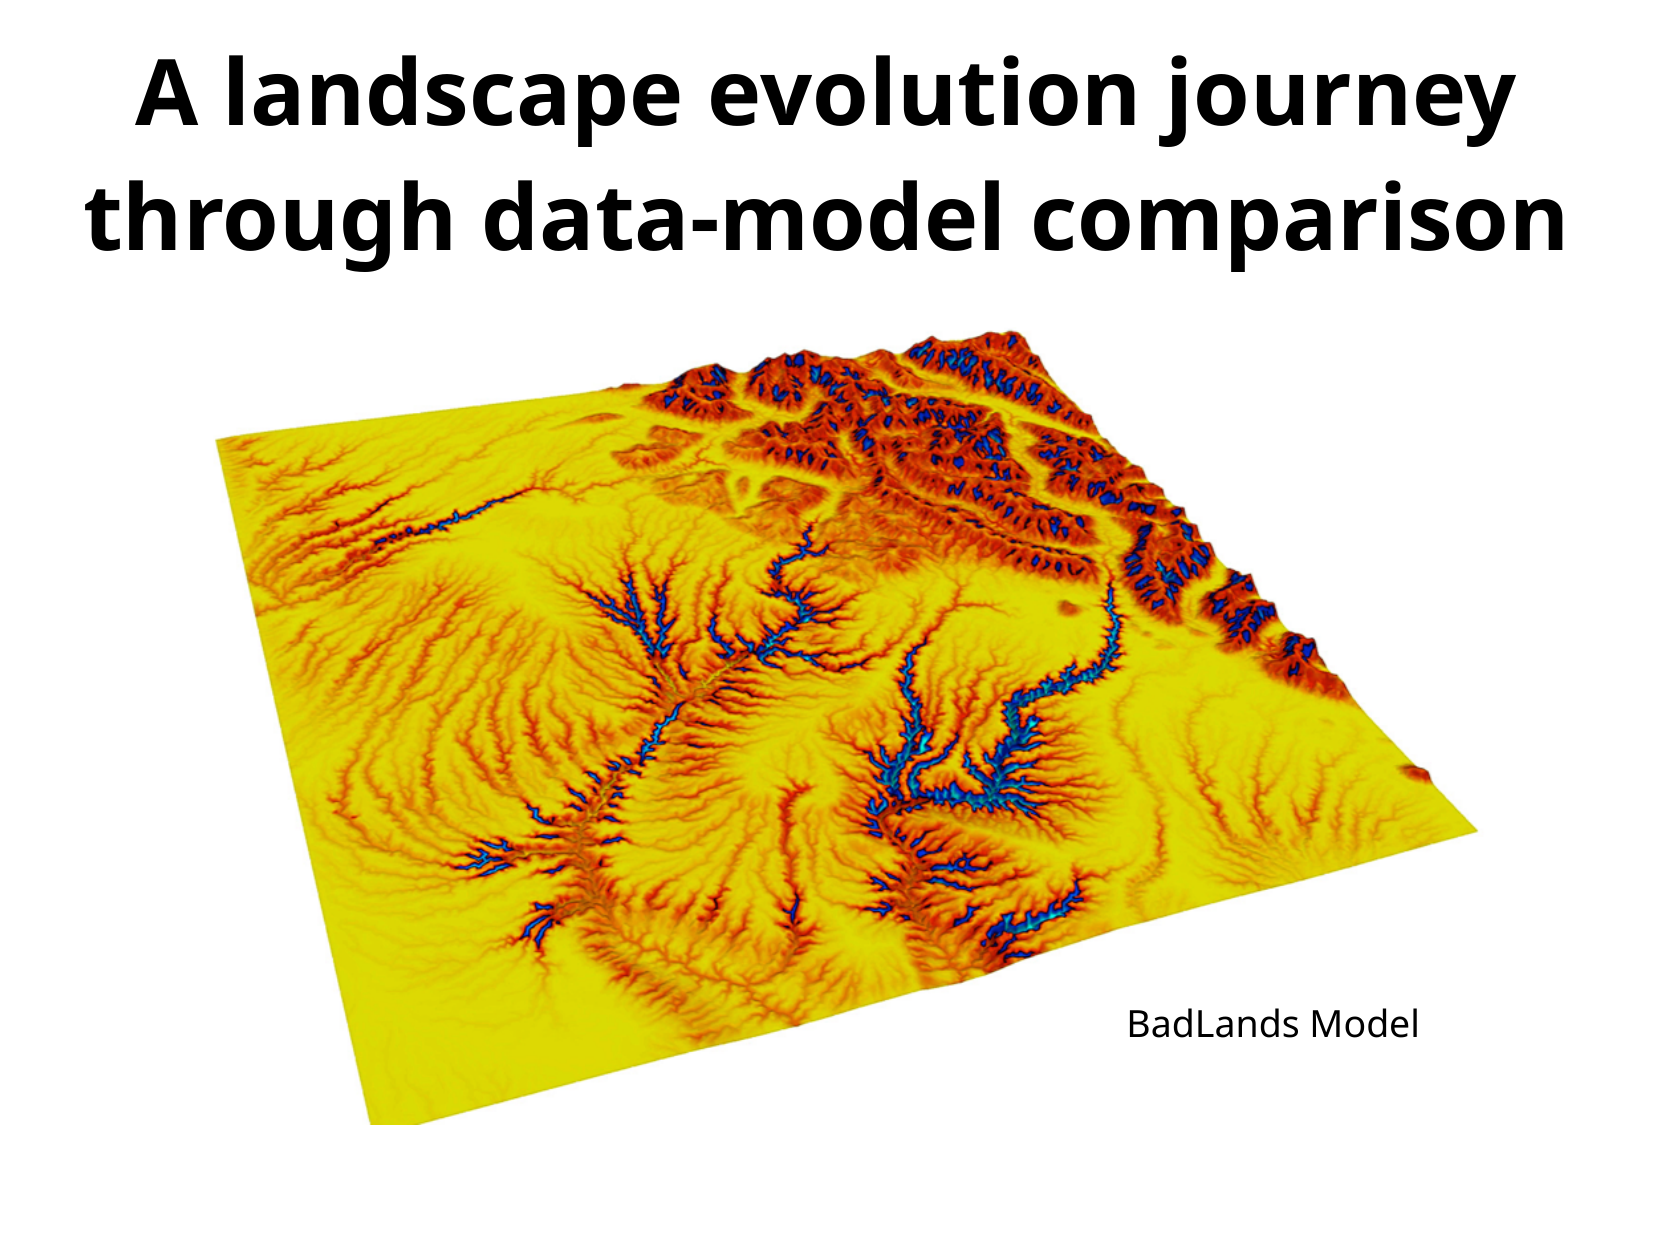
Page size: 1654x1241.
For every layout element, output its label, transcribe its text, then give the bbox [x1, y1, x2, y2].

title A landscape evolution journey through data-model comparison [82, 49, 1571, 257]
picture [210, 327, 1486, 1126]
text_box BadLands Model [1111, 990, 1396, 1043]
